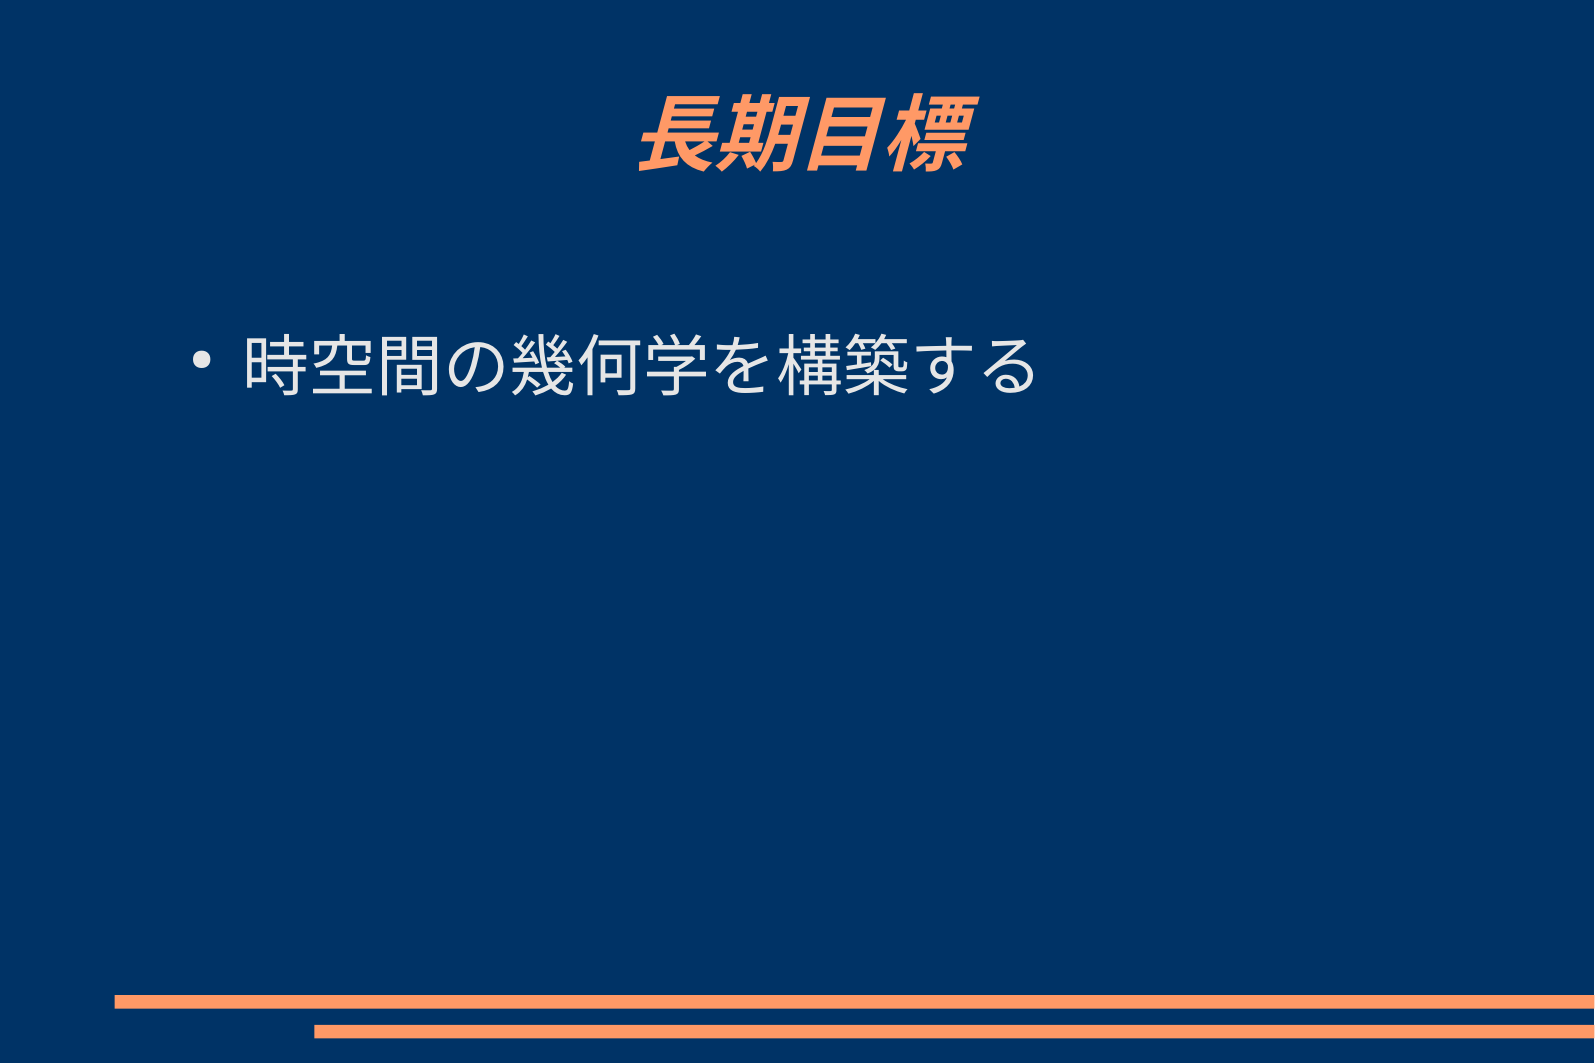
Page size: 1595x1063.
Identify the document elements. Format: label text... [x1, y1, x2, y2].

title 長期目標 [117, 39, 1479, 218]
list 時空間の幾何学を構築する [172, 312, 1514, 983]
